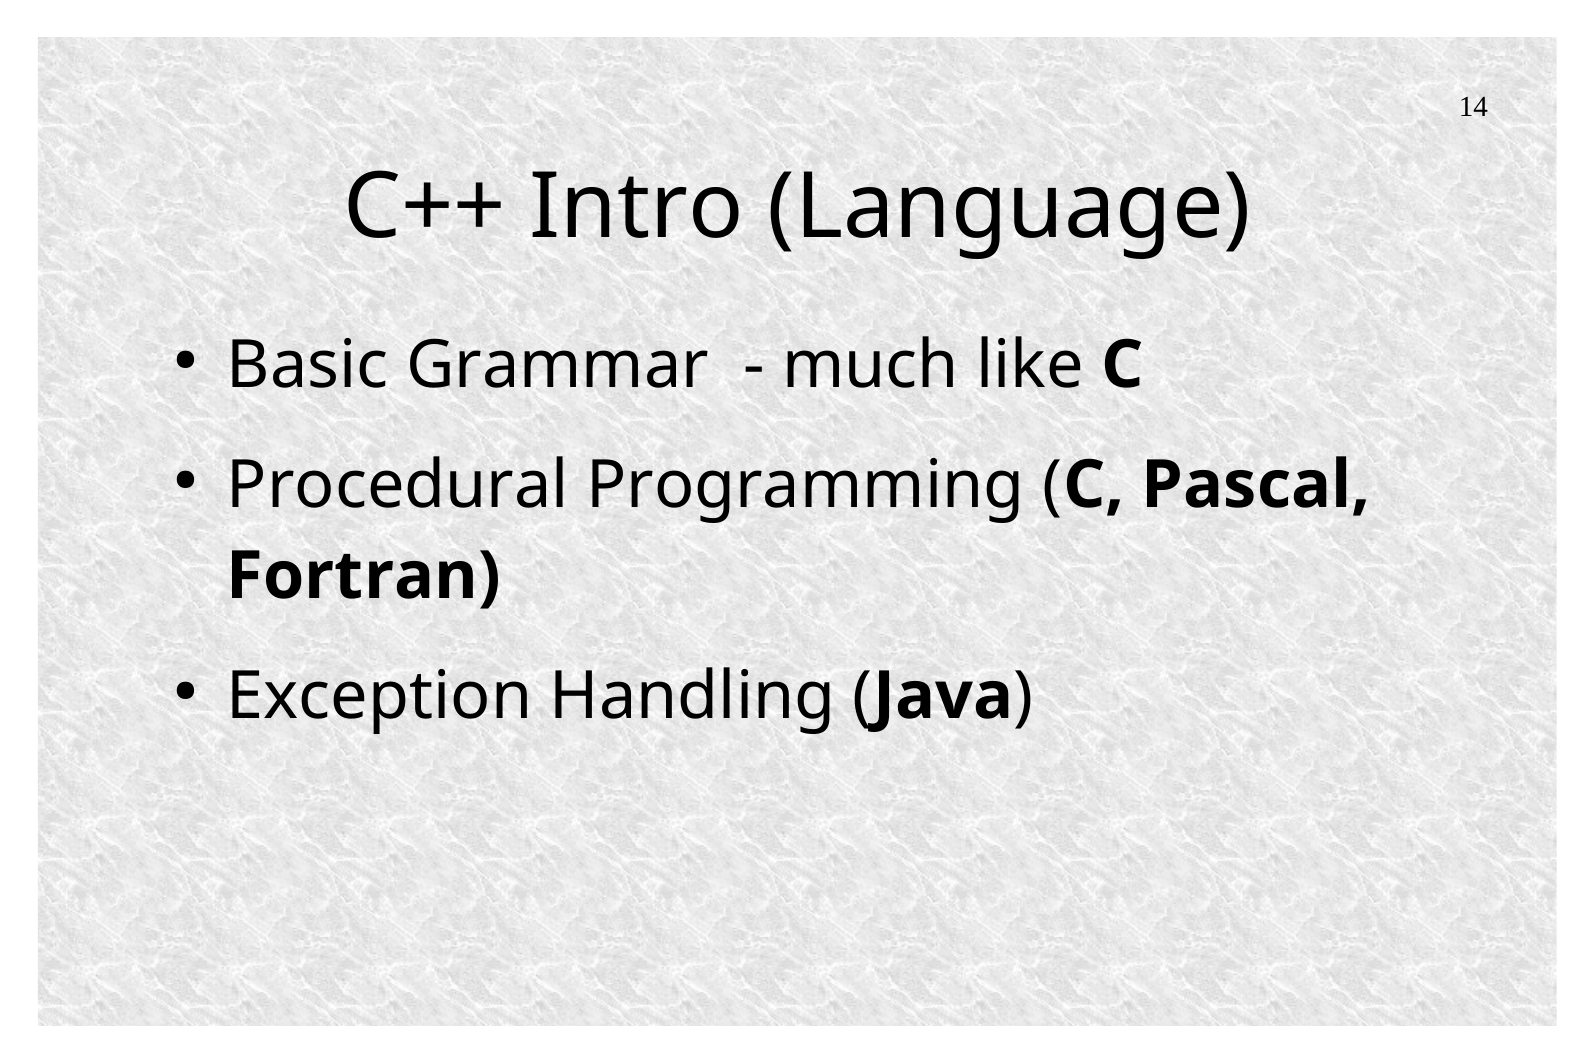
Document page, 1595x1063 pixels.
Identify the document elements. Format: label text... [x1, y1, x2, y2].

list Basic Grammar - much like C Procedural Programming (C, Pascal, Fortran) Exception Handling (Java) [155, 316, 1515, 939]
picture [37, 37, 1557, 1026]
title C++ Intro (Language) [149, 119, 1447, 285]
